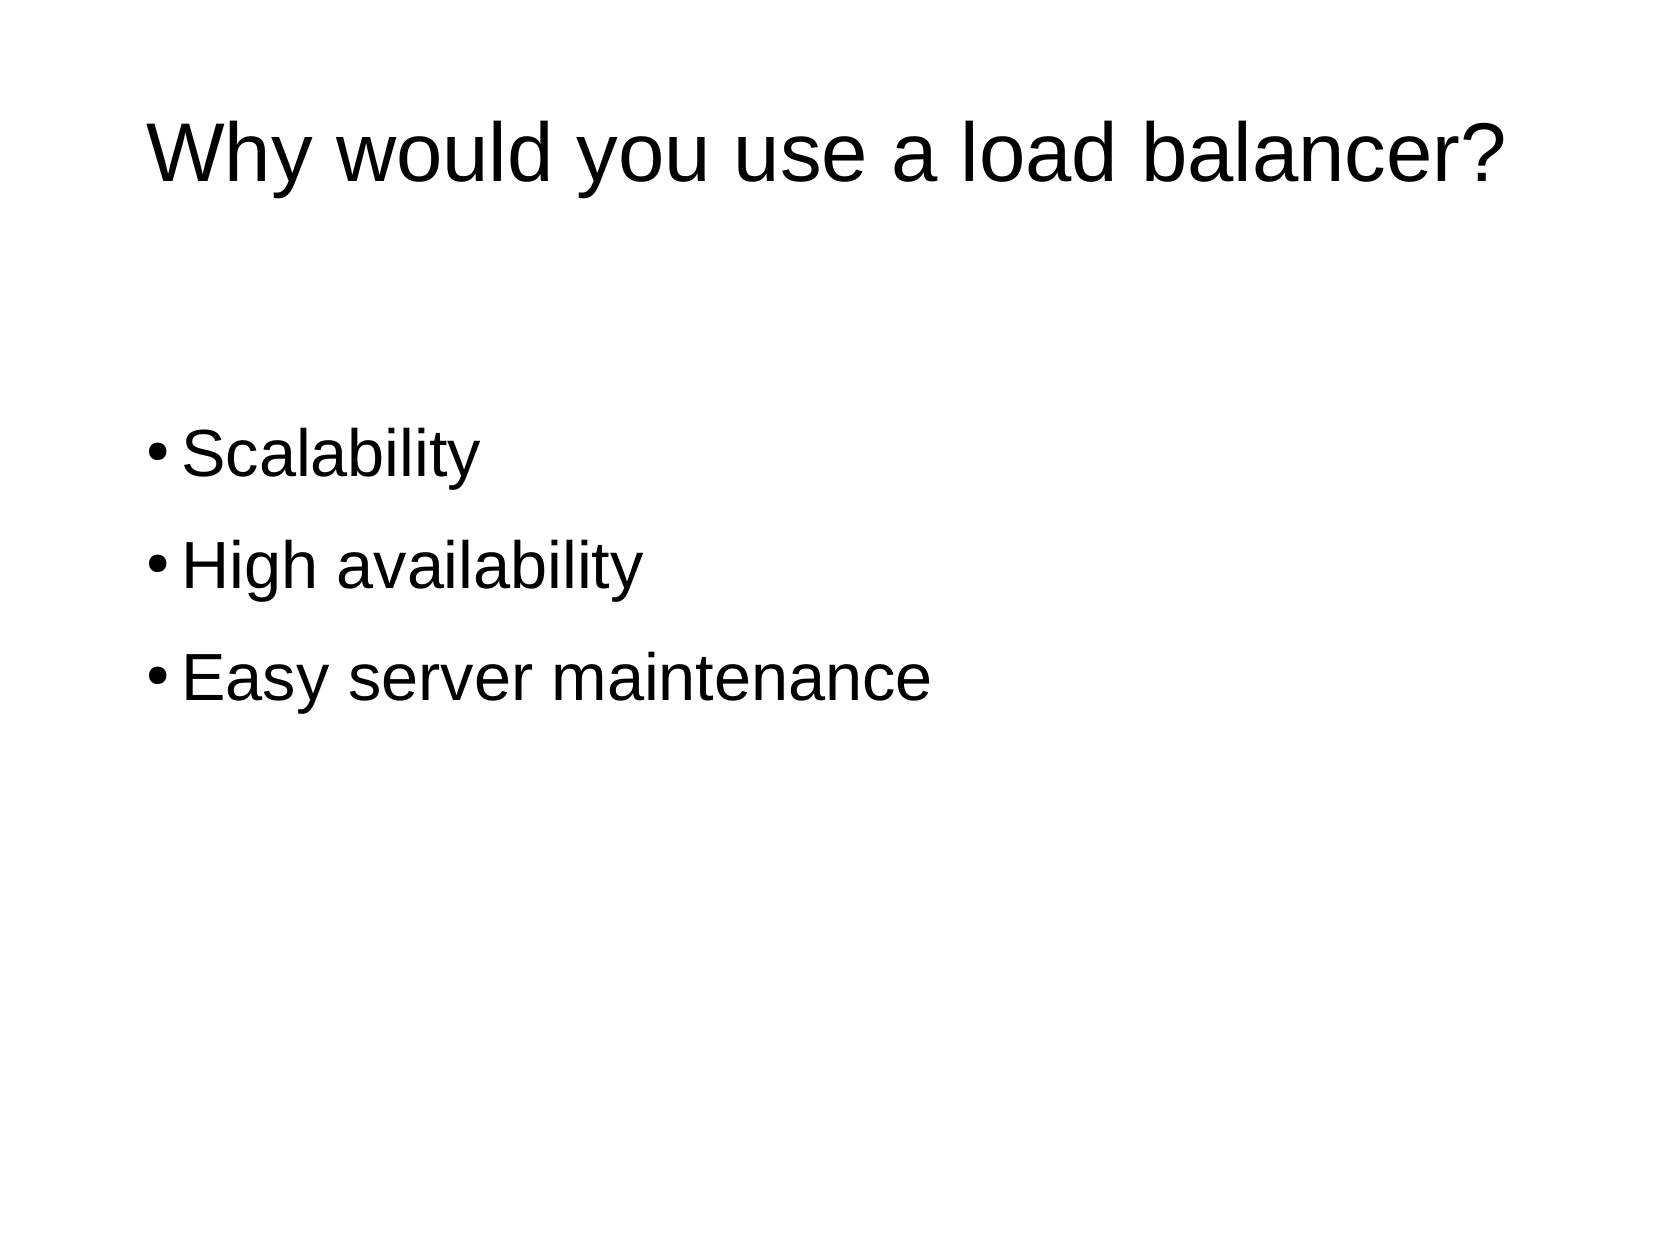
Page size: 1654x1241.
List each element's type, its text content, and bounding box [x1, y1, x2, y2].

text_box Scalability High availability Easy server maintenance [130, 371, 949, 723]
title Why would you use a load balancer? [82, 49, 1571, 257]
